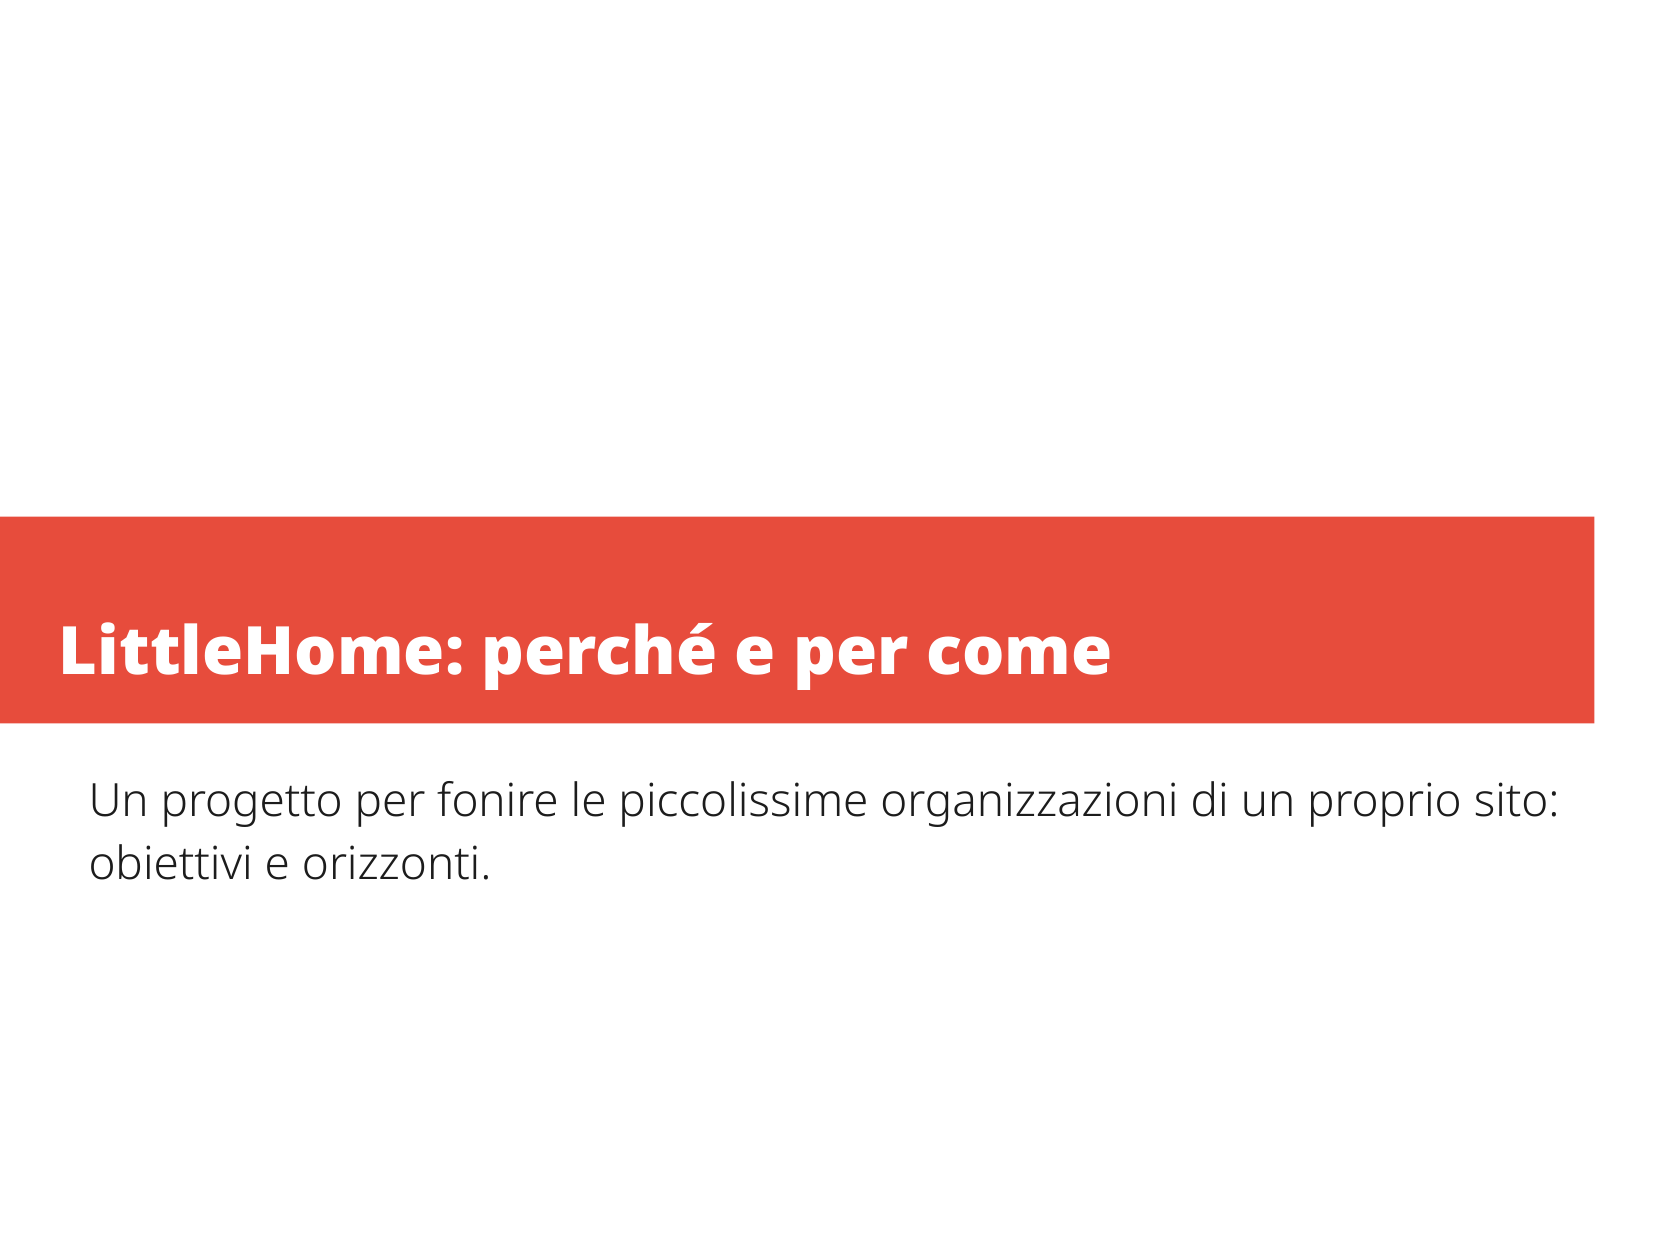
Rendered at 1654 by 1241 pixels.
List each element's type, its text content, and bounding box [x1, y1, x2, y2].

title LittleHome: perché e per come [59, 546, 1595, 694]
subtitle Un progetto per fonire le piccolissime organizzazioni di un proprio sito: obiettivi e orizzonti. [88, 767, 1595, 1182]
